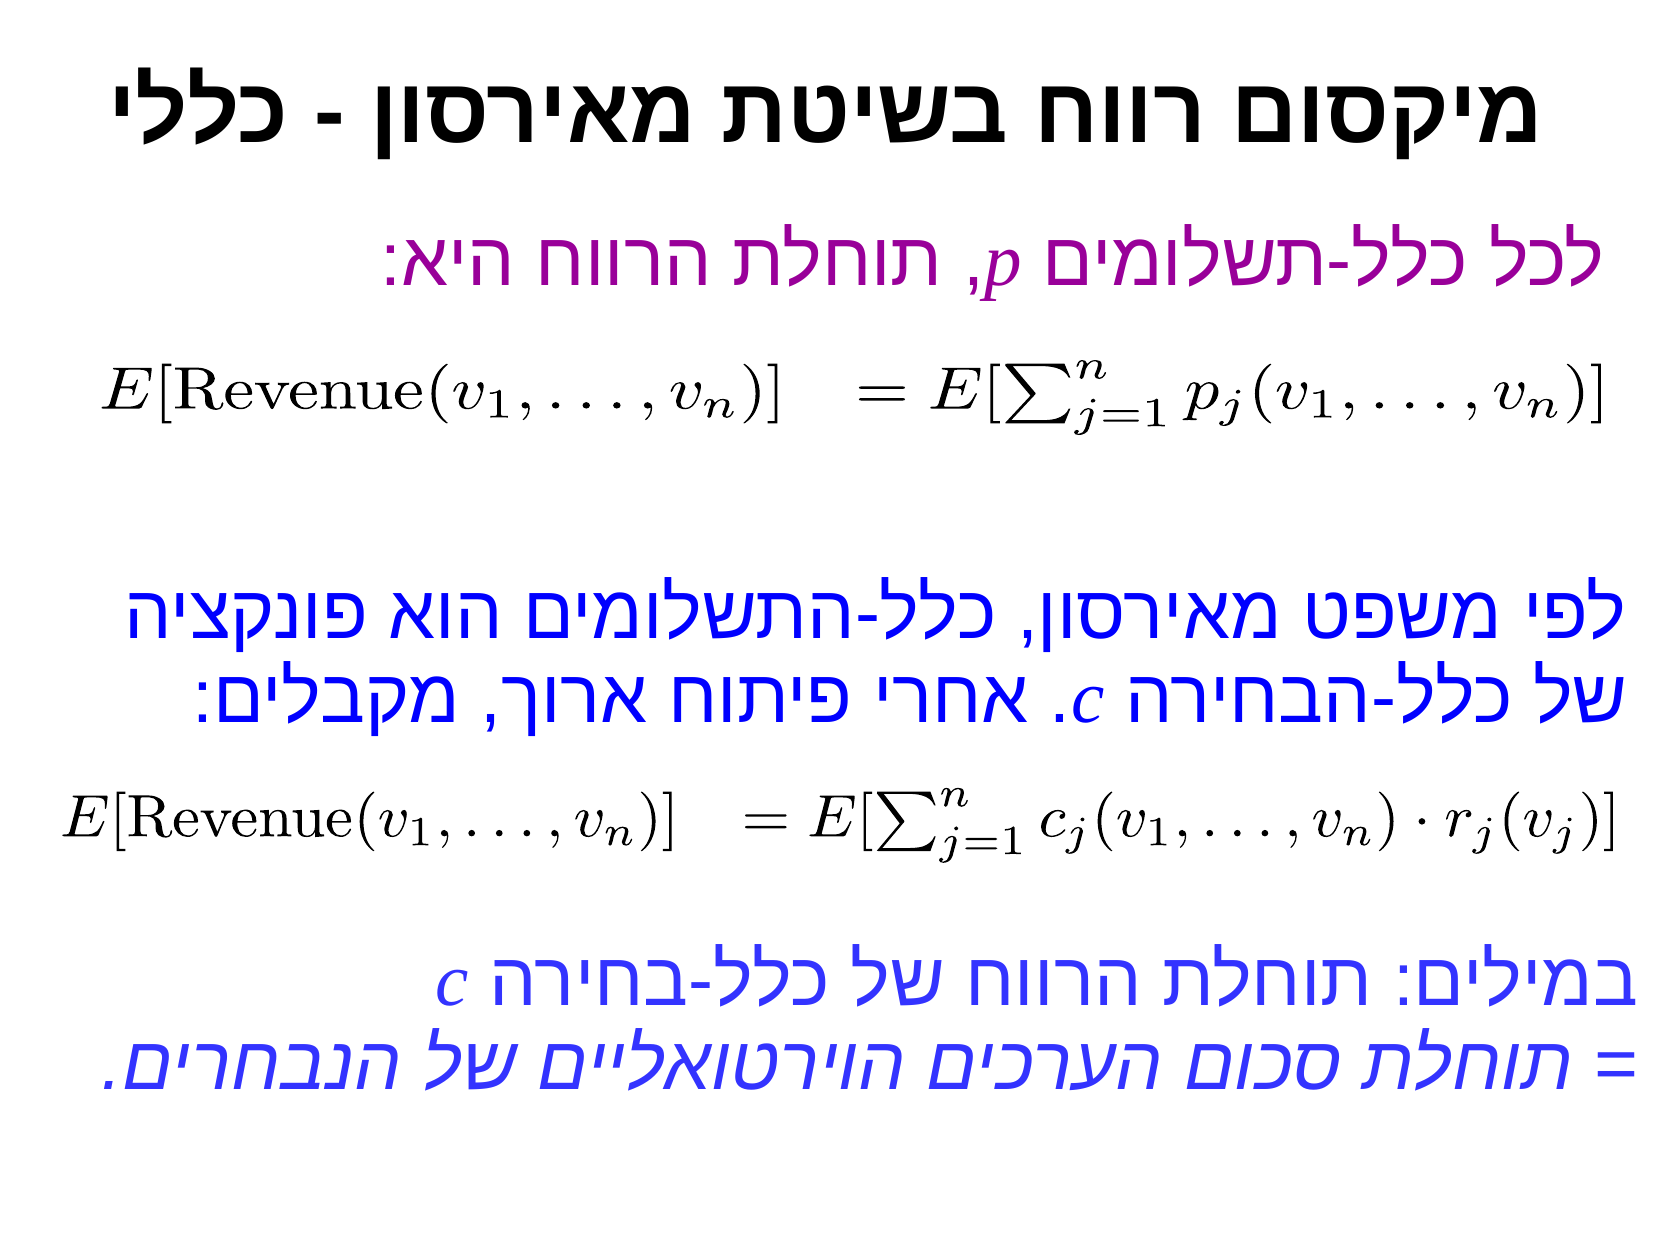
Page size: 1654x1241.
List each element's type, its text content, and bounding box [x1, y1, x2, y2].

text_box [60, 787, 1621, 863]
text_box [98, 360, 1609, 436]
title מיקסום רווח בשיטת מאירסון - כללי [0, 0, 1654, 225]
text_box במילים: תוחלת הרווח של כלל-בחירה c = תוחלת סכום הערכים הוירטואליים של הנבחרים. [0, 930, 1654, 1197]
text_box לכל כלל-תשלומים p, תוחלת הרווח היא: [60, 210, 1621, 323]
text_box לפי משפט מאירסון, כלל-התשלומים הוא פונקציה של כלל-הבחירה c. אחרי פיתוח ארוך, מקבלים: [82, 563, 1643, 747]
